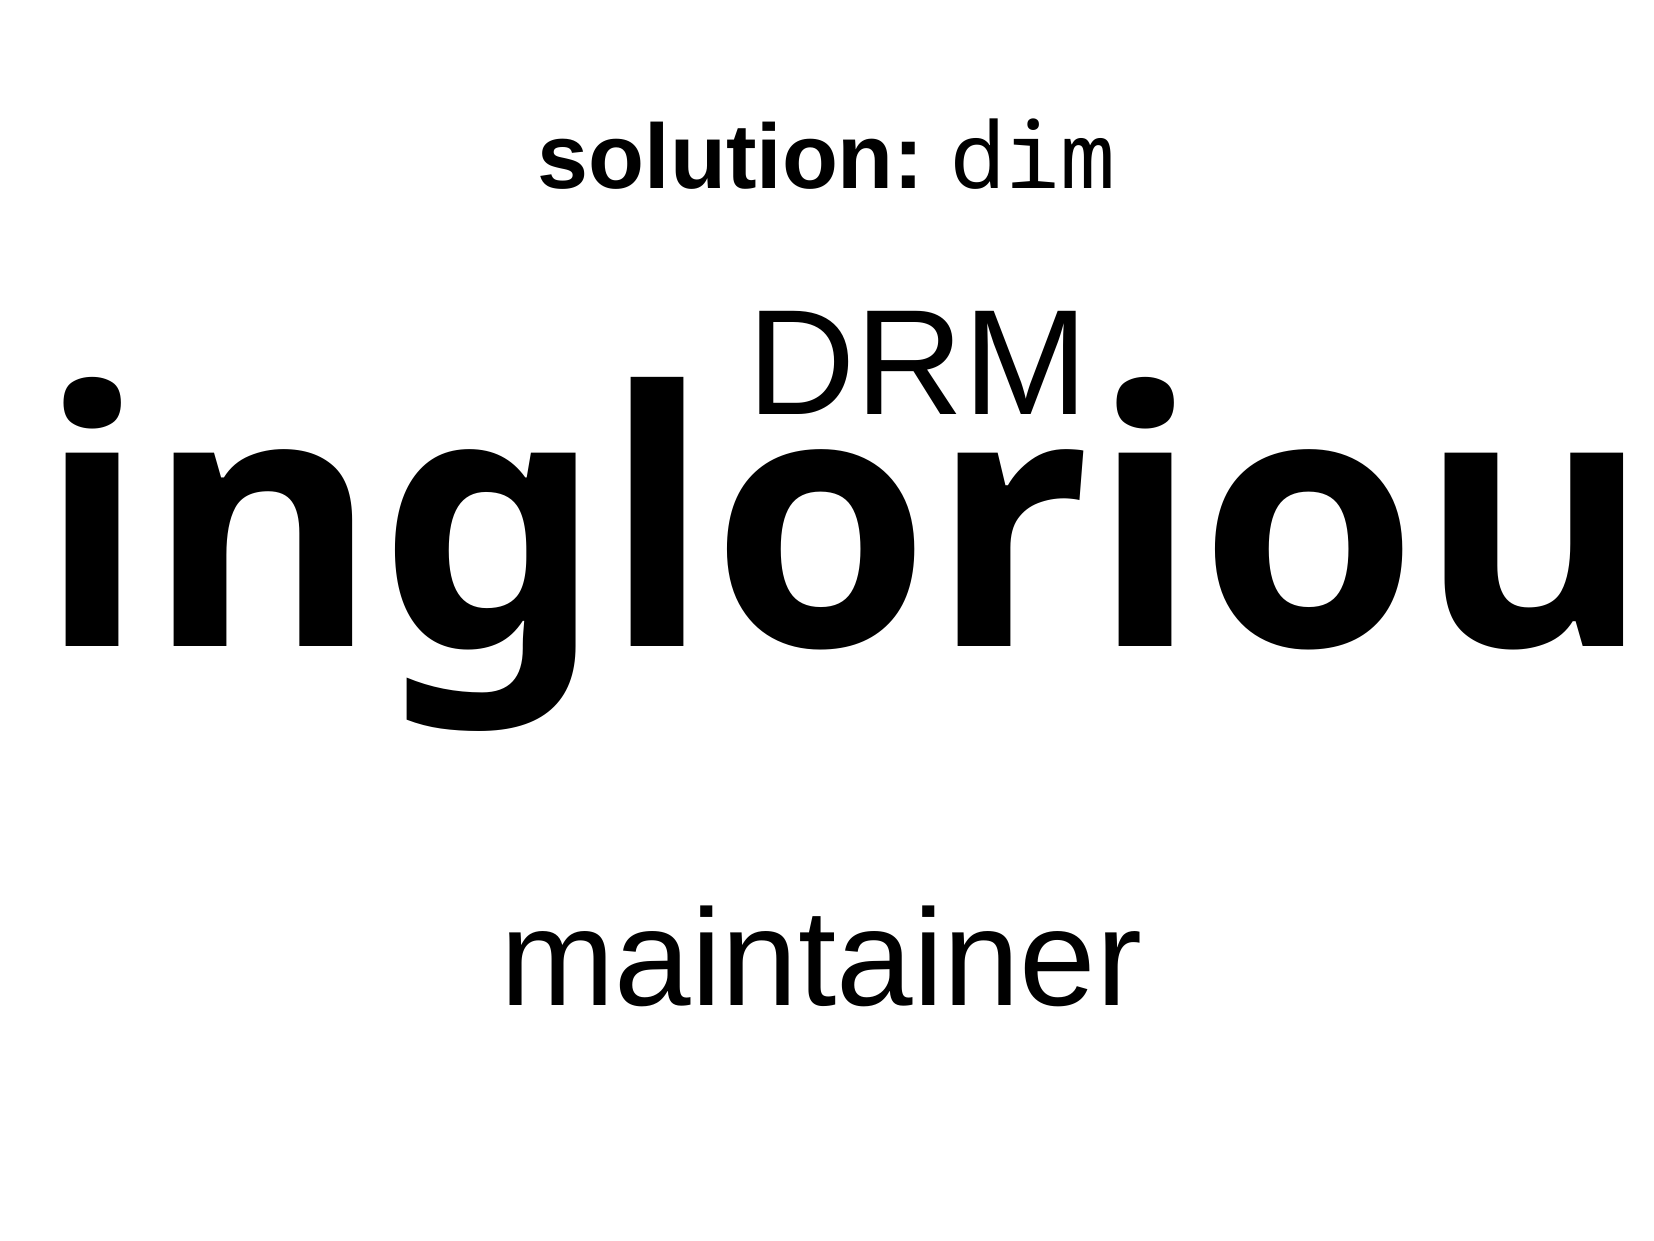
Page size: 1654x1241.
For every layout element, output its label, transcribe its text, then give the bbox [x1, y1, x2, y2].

text_box inglorious [23, 259, 1632, 828]
text_box maintainer [485, 874, 1158, 1043]
title solution: dim [82, 49, 1571, 257]
